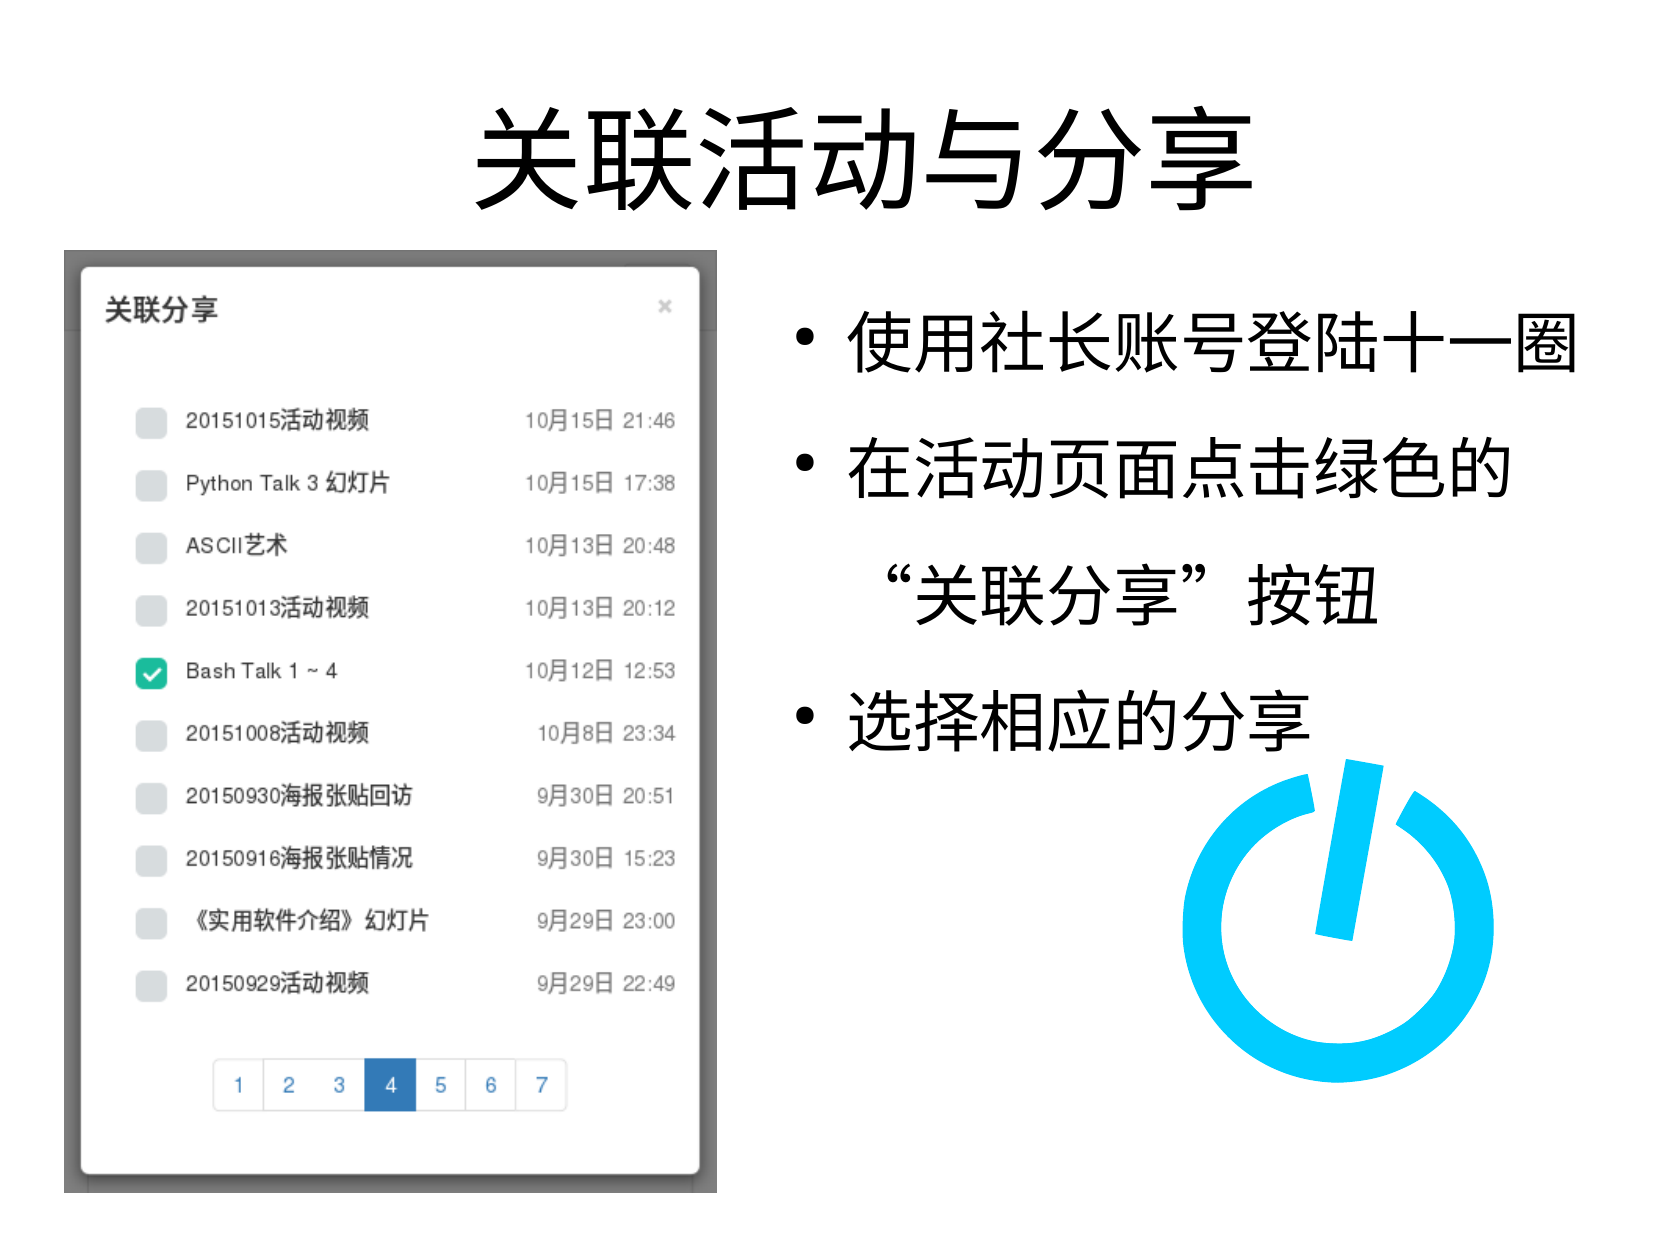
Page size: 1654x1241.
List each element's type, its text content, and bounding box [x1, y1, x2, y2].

title 关联活动与分享 [82, 49, 1571, 257]
list 使用社长账号登陆十一圈 在活动页面点击绿色的“关联分享”按钮 选择相应的分享 [775, 290, 1601, 1010]
picture [64, 250, 717, 1193]
